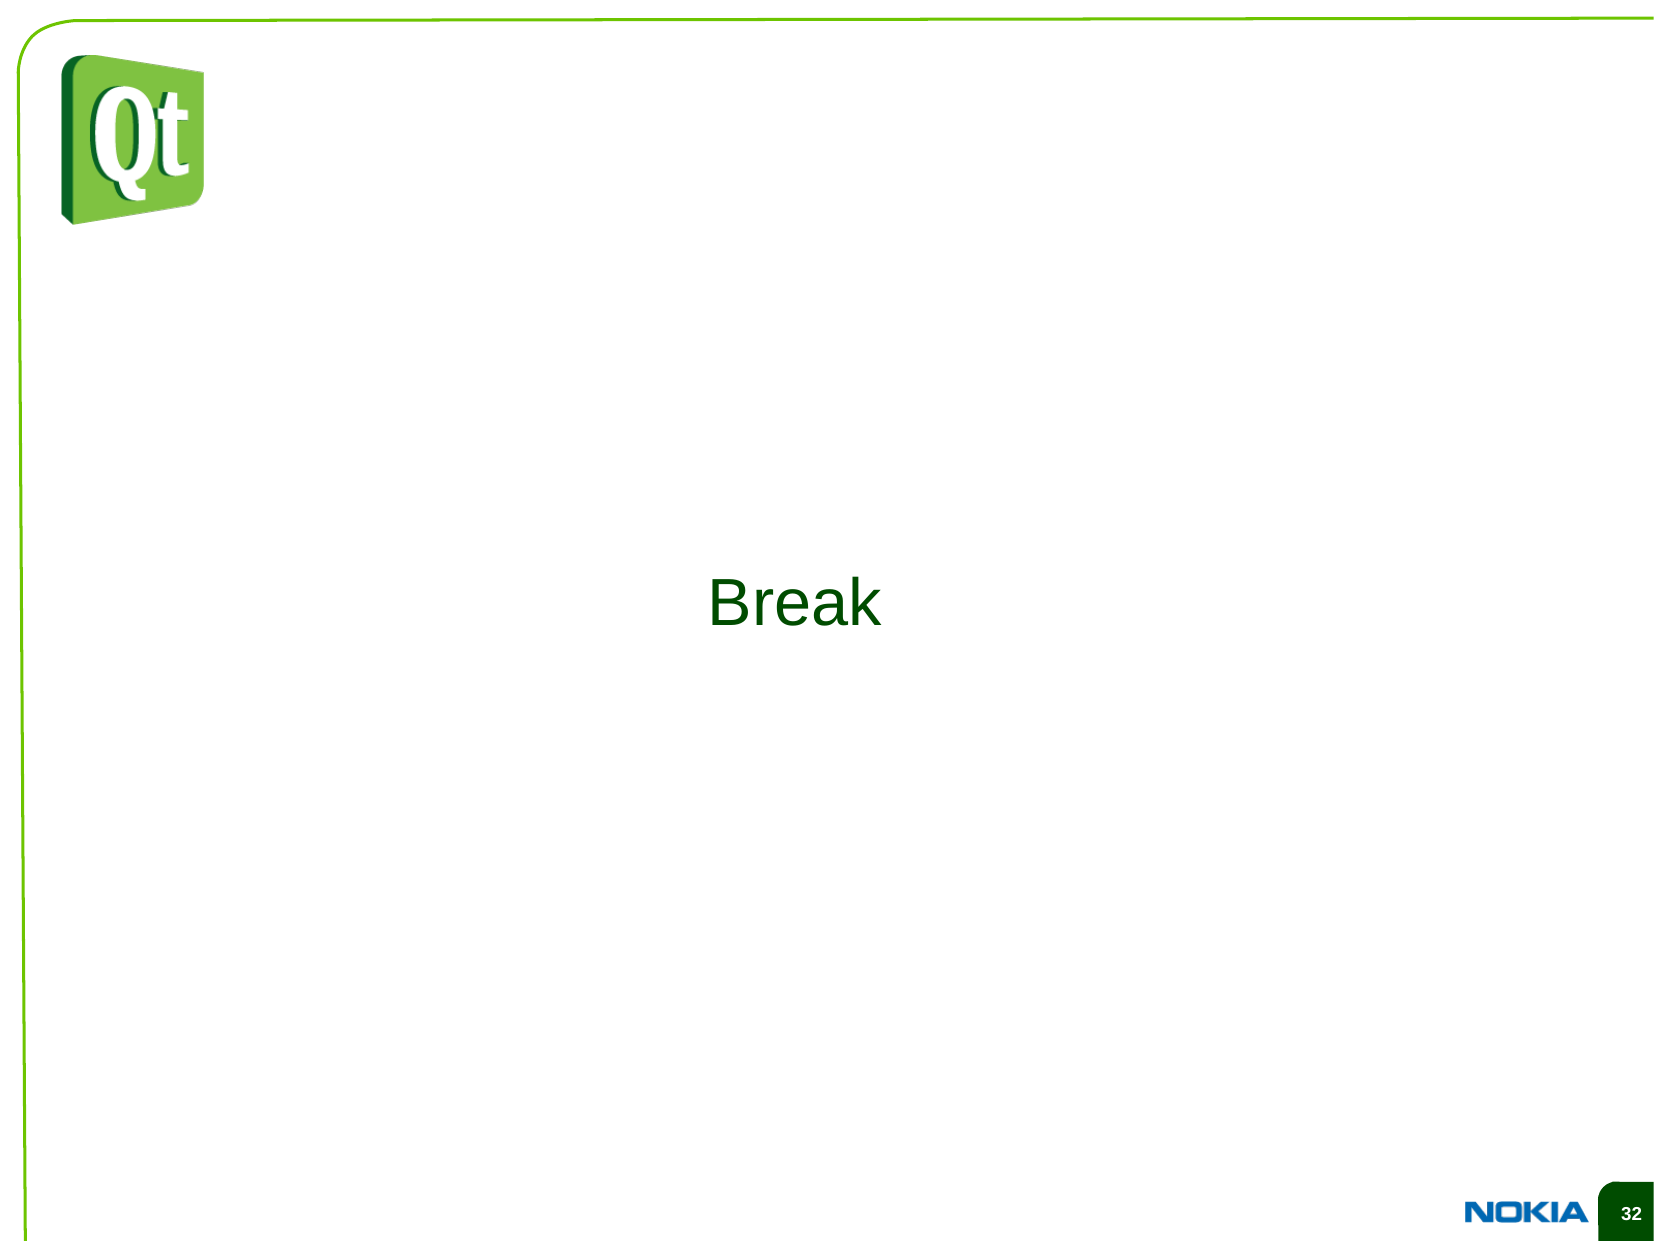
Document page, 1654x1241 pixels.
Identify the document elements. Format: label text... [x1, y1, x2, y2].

picture [1465, 1201, 1589, 1223]
picture [61, 55, 204, 225]
subtitle Break [257, 49, 1333, 1155]
